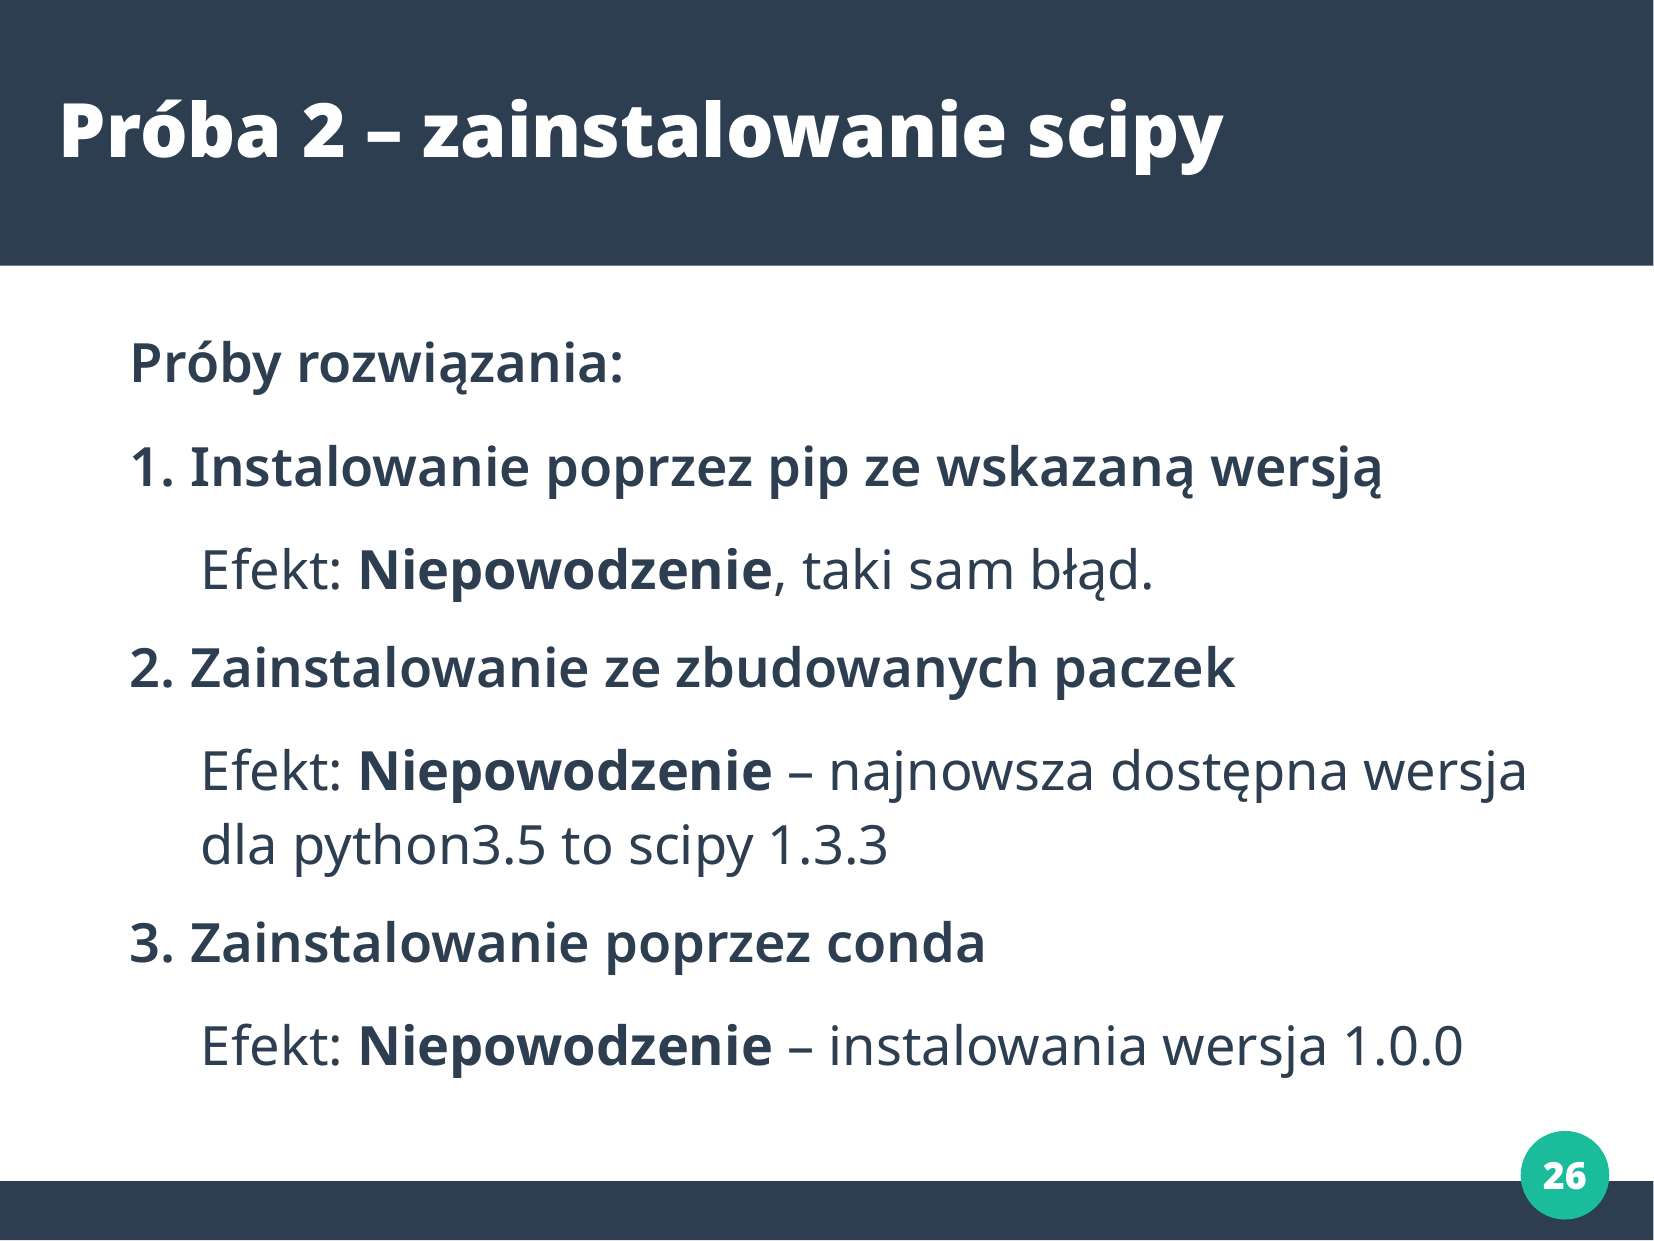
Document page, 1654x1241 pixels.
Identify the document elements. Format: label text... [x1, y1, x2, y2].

list Próby rozwiązania: 1. Instalowanie poprzez pip ze wskazaną wersją Efekt: Niepowodzenie, taki sam błąd. 2. Zainstalowanie ze zbudowanych paczek Efekt: Niepowodzenie – najnowsza dostępna wersja dla python3.5 to scipy 1.3.3 3. Zainstalowanie poprzez conda Efekt: Niepowodzenie – instalowania wersja 1.0.0 [59, 324, 1595, 1152]
title Próba 2 – zainstalowanie scipy [59, 49, 1595, 207]
